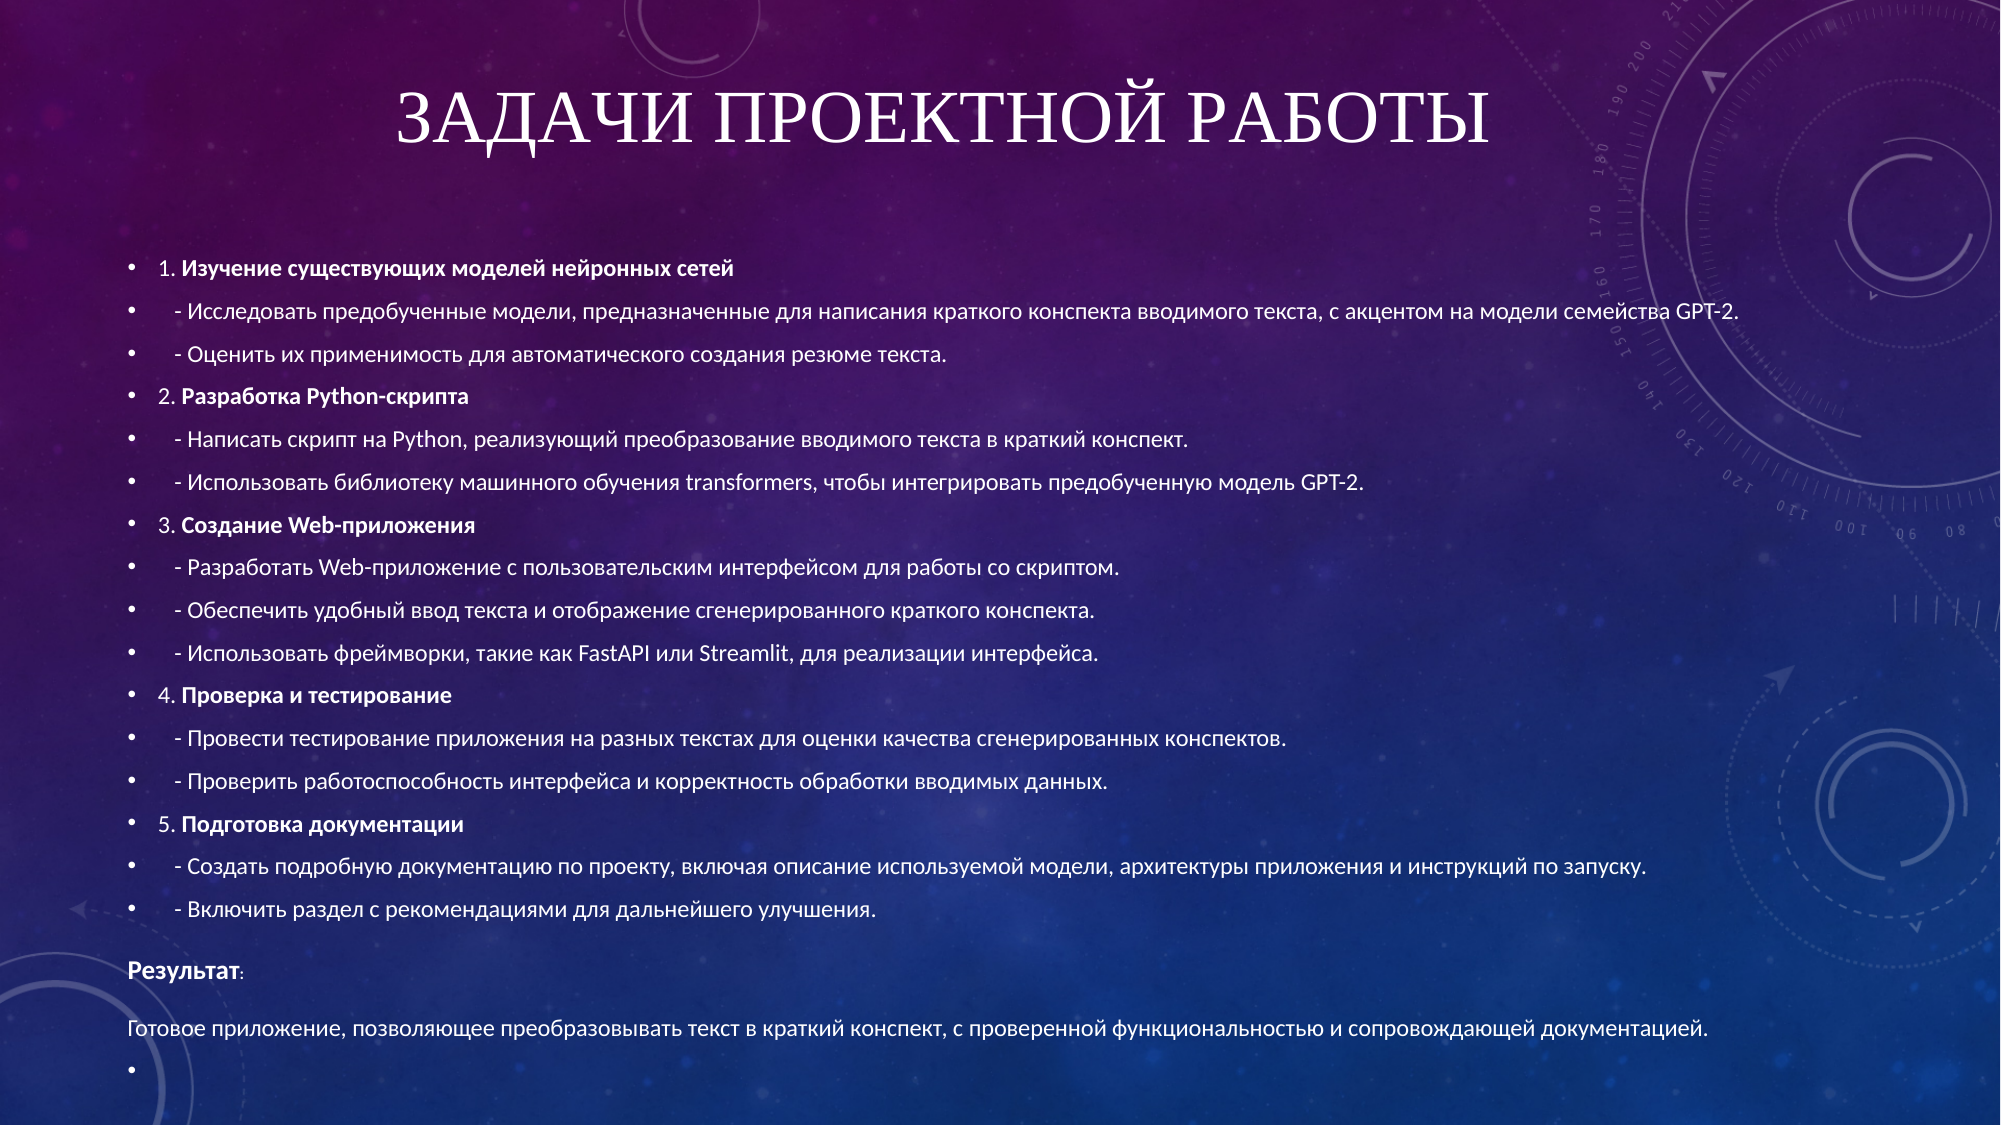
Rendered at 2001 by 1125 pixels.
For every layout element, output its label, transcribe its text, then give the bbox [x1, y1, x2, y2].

list 1. Изучение существующих моделей нейронных сетей - Исследовать предобученные модели, предназначенные для написания краткого конспекта вводимого текста, с акцентом на модели семейства GPT-2. - Оценить их применимость для автоматического создания резюме текста. 2. Разработка Python-скрипта - Написать скрипт на Python, реализующий преобразование вводимого текста в краткий конспект. - Использовать библиотеку машинного обучения transformers, чтобы интегрировать предобученную модель GPT-2. 3. Создание Web-приложения - Разработать Web-приложение с пользовательским интерфейсом для работы со скриптом. - Обеспечить удобный ввод текста и отображение сгенерированного краткого конспекта. - Использовать фреймворки, такие как FastAPI или Streamlit, для реализации интерфейса. 4. Проверка и тестирование - Провести тестирование приложения на разных текстах для оценки качества сгенерированных конспектов. - Проверить работоспособность интерфейса и корректность обработки вводимых данных. 5. Подготовка документации - Создать подробную документацию по проекту, включая описание используемой модели, архитектуры приложения и инструкций по запуску. - Включить раздел с рекомендациями для дальнейшего улучшения. Результат: Готовое приложение, позволяющее преобразовывать текст в краткий конспект, с проверенной функциональностью и сопровождающей документацией. [112, 196, 1775, 1099]
title Задачи проектной работы [112, 50, 1775, 176]
